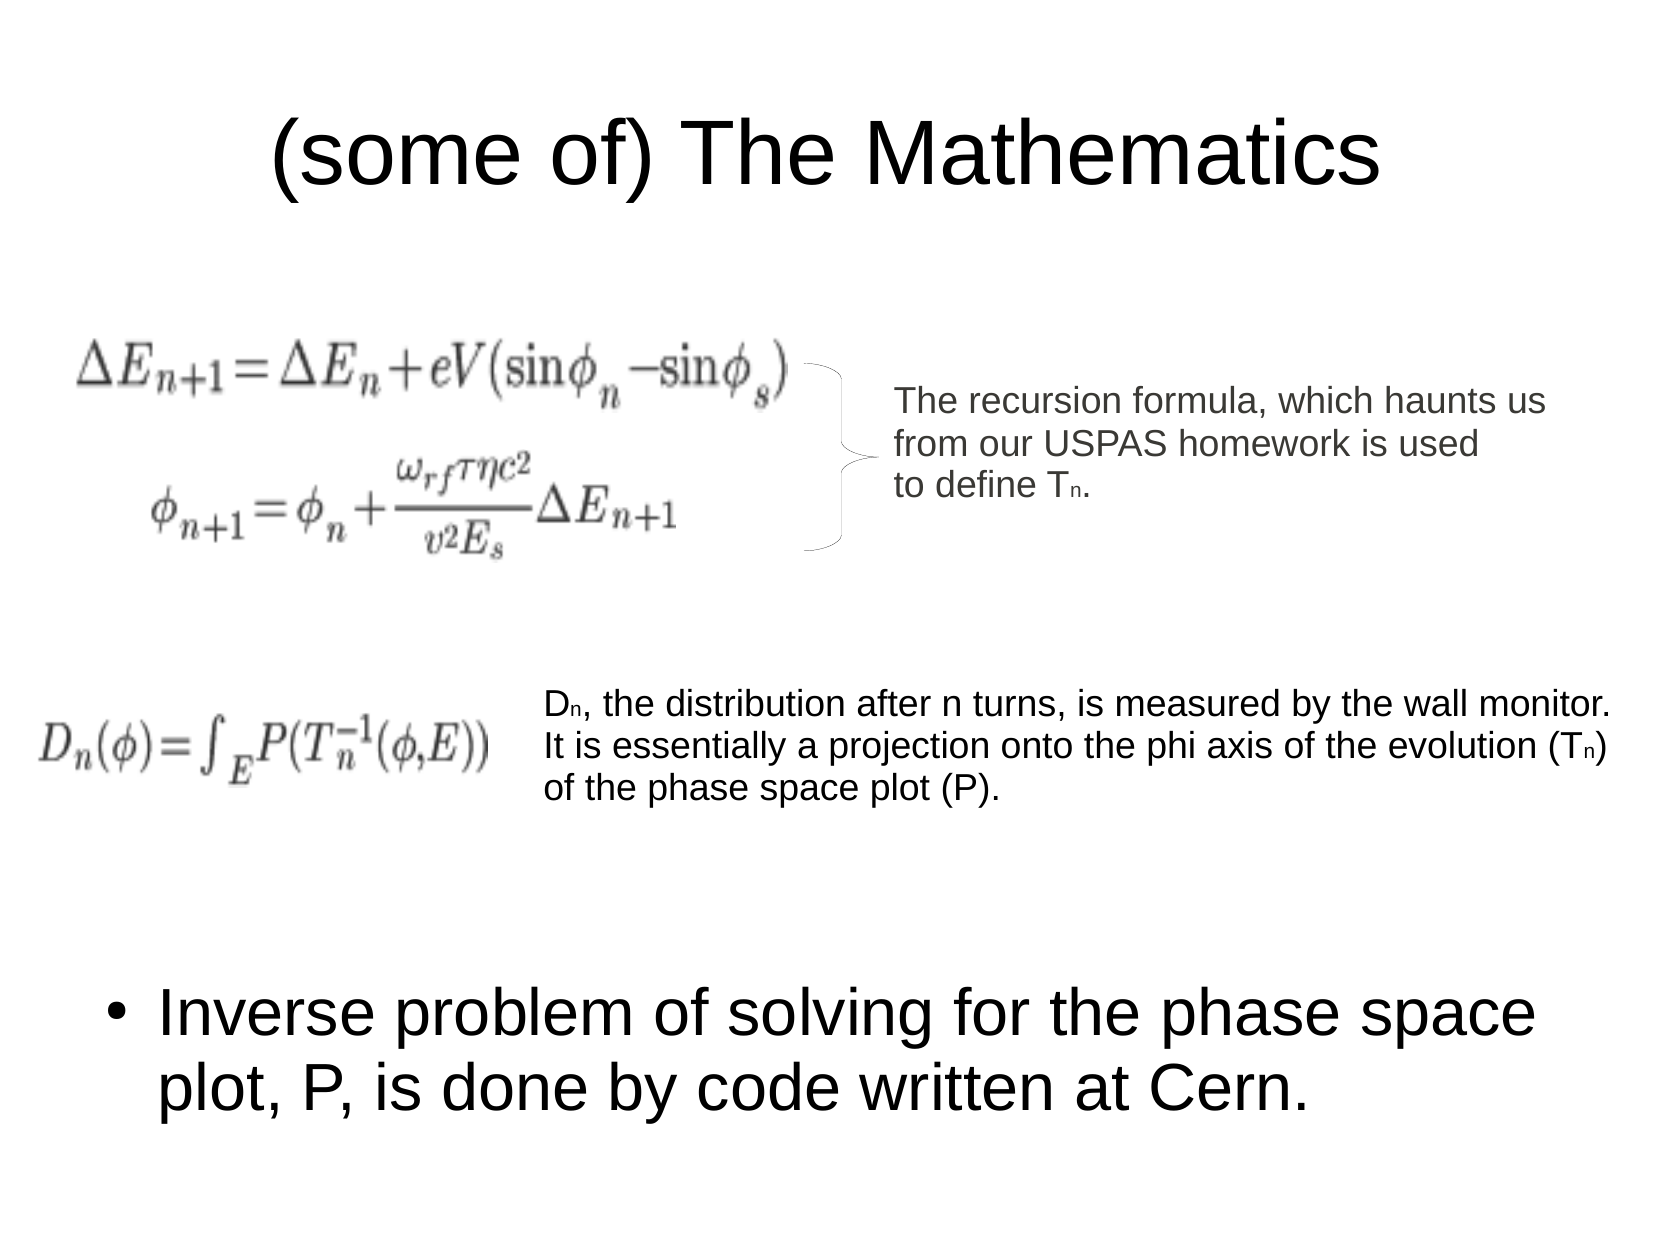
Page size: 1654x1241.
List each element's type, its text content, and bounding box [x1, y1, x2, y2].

picture [37, 712, 488, 788]
text_box Dn, the distribution after n turns, is measured by the wall monitor. It is essentially a projection onto the phi axis of the evolution (Tn) of the phase space plot (P). [528, 675, 1654, 816]
chart [787, 337, 1571, 561]
title (some of) The Mathematics [82, 56, 1571, 250]
picture [75, 337, 788, 413]
picture [150, 449, 676, 563]
list Inverse problem of solving for the phase space plot, P, is done by code written at Cern. [86, 975, 1576, 1158]
